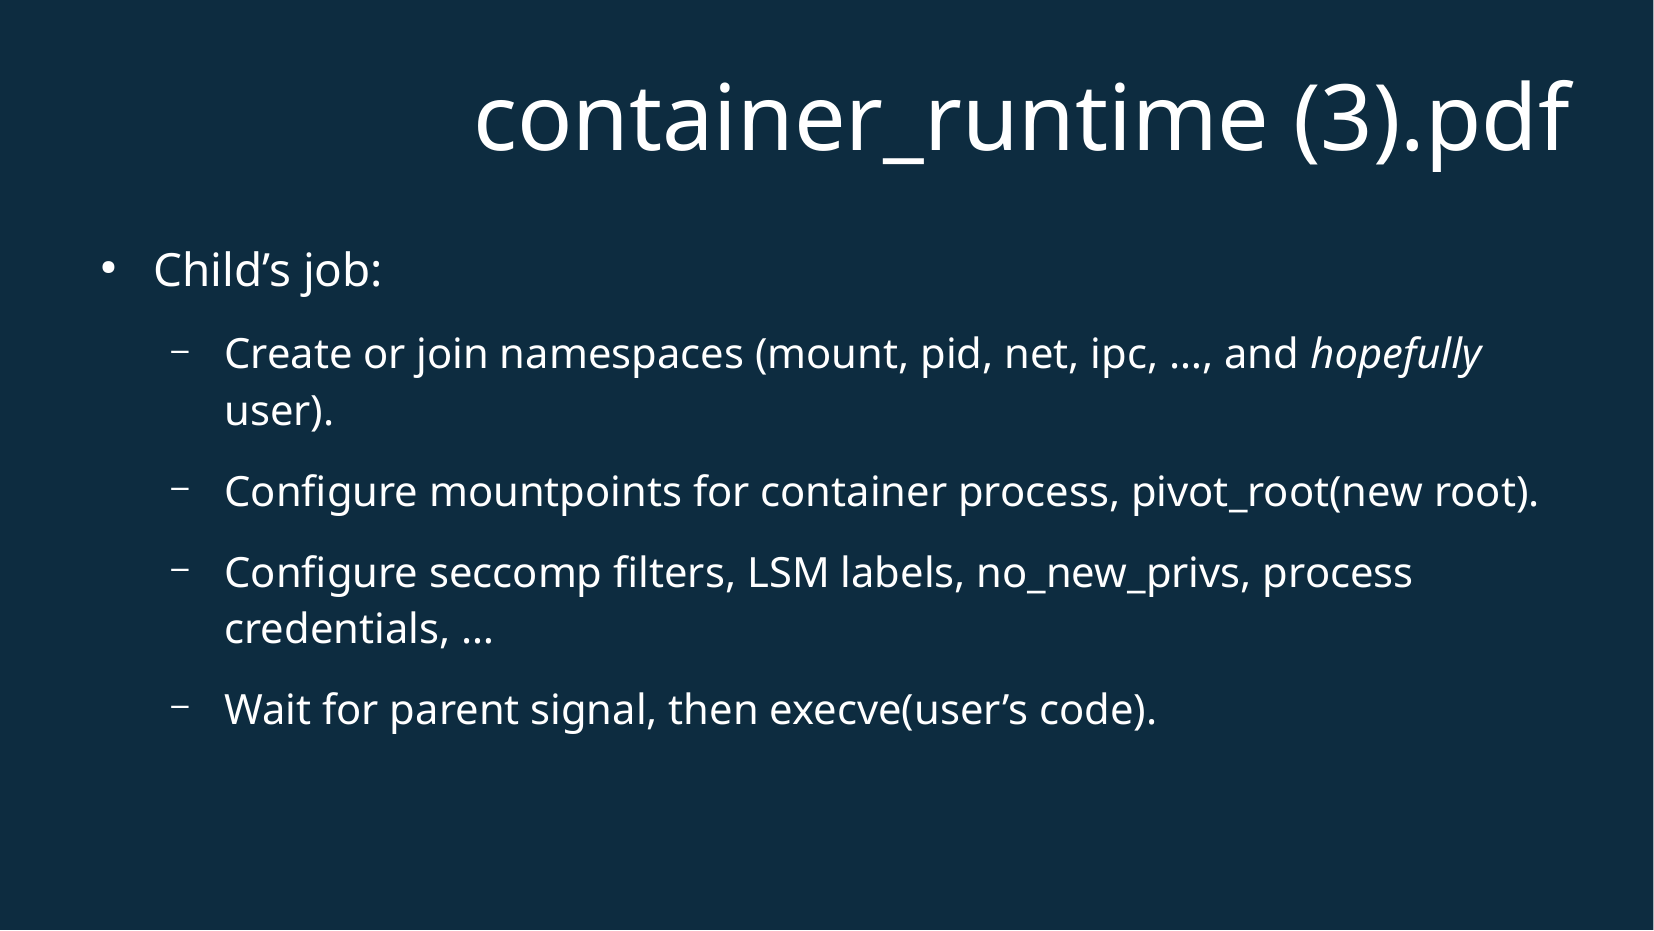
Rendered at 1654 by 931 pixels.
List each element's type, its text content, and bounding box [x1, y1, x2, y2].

title container_runtime (3).pdf [82, 37, 1571, 193]
list Child’s job: Create or join namespaces (mount, pid, net, ipc, …, and hopefully user). Configure mountpoints for container process, pivot_root(new root). Configure seccomp filters, LSM labels, no_new_privs, process credentials, … Wait for parent signal, then execve(user’s code). [82, 217, 1571, 758]
